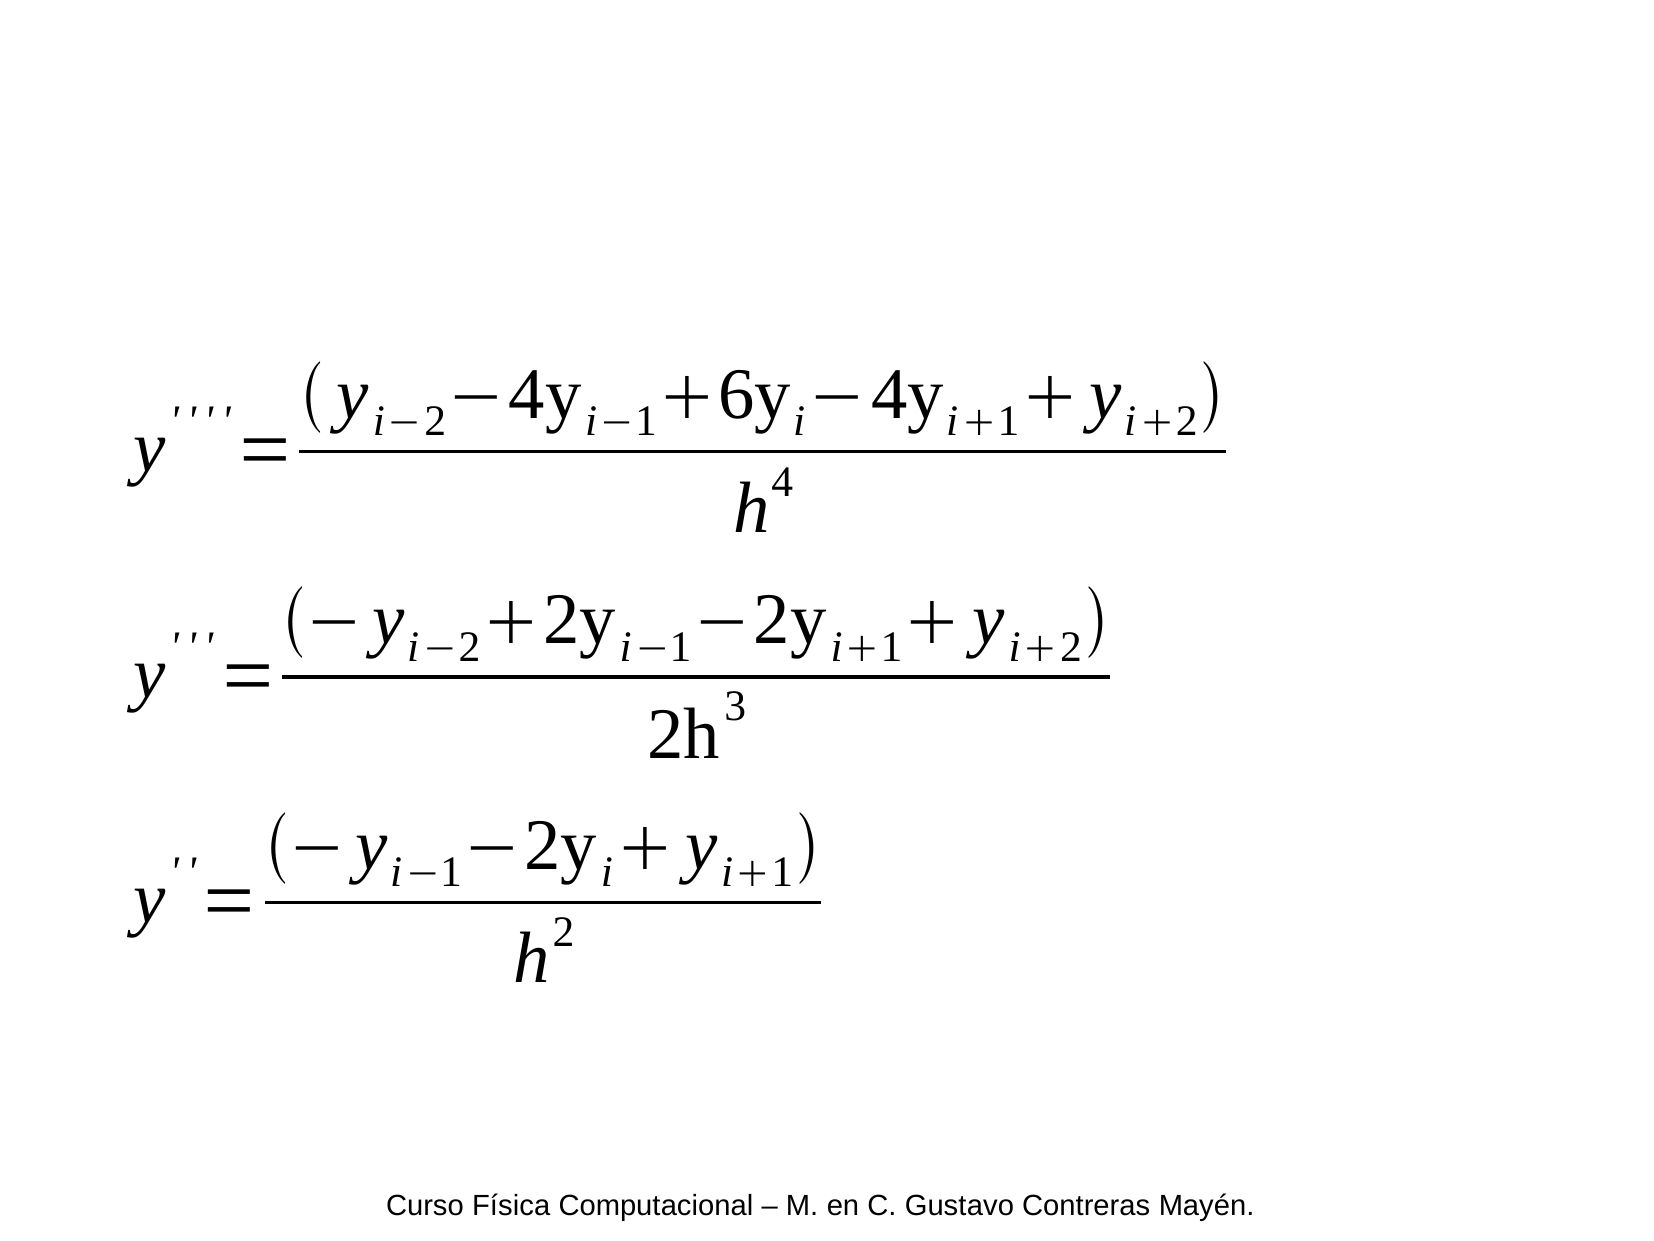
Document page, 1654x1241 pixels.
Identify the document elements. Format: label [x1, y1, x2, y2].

chart [118, 354, 1236, 999]
